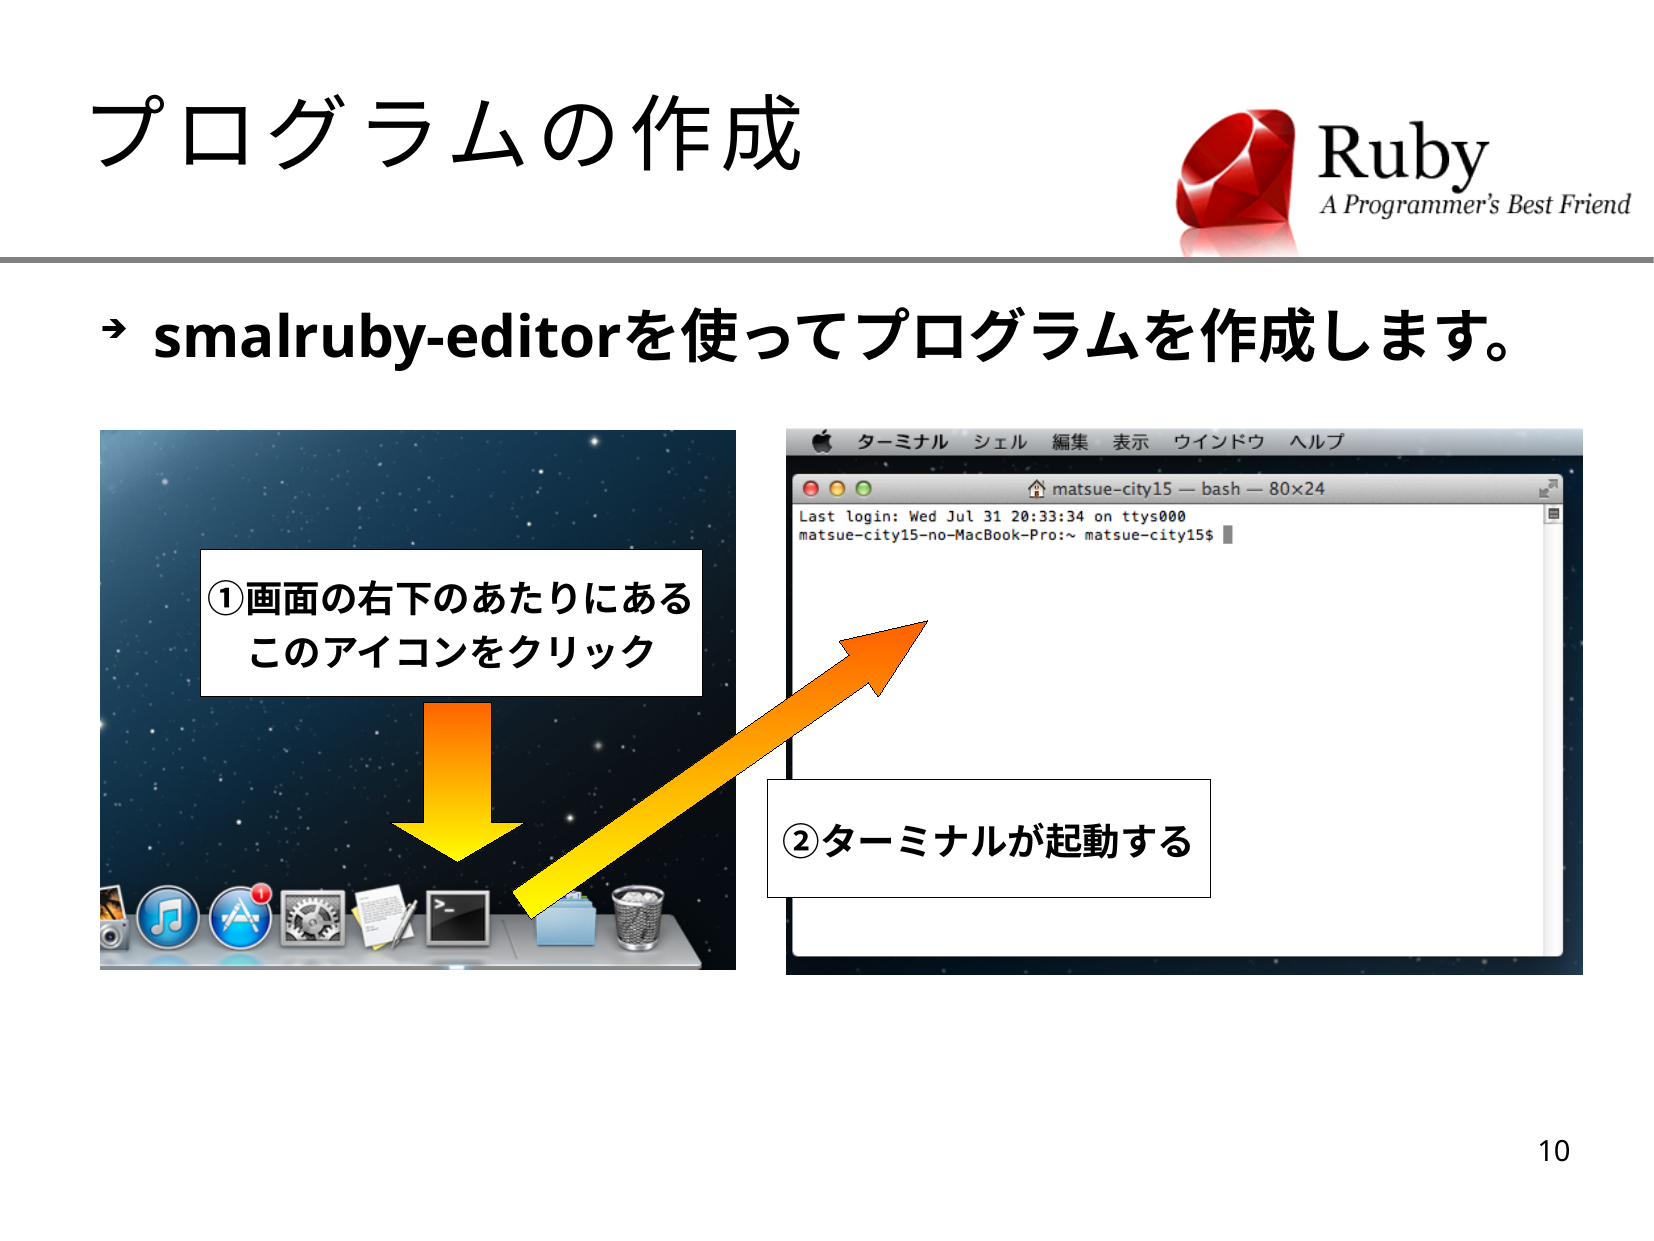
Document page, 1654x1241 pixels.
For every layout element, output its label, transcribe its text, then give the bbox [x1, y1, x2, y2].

picture [1571, 428, 1583, 975]
list smalruby-editorを使ってプログラムを作成します。 [82, 290, 1571, 1109]
title プログラムの作成 [82, 49, 1152, 207]
text_box [389, 702, 526, 863]
picture [100, 430, 736, 970]
text_box ②ターミナルが起動する [767, 779, 1211, 898]
picture [1160, 82, 1654, 257]
text_box ①画面の右下のあたりにある このアイコンをクリック [200, 549, 703, 697]
text_box [511, 620, 928, 920]
